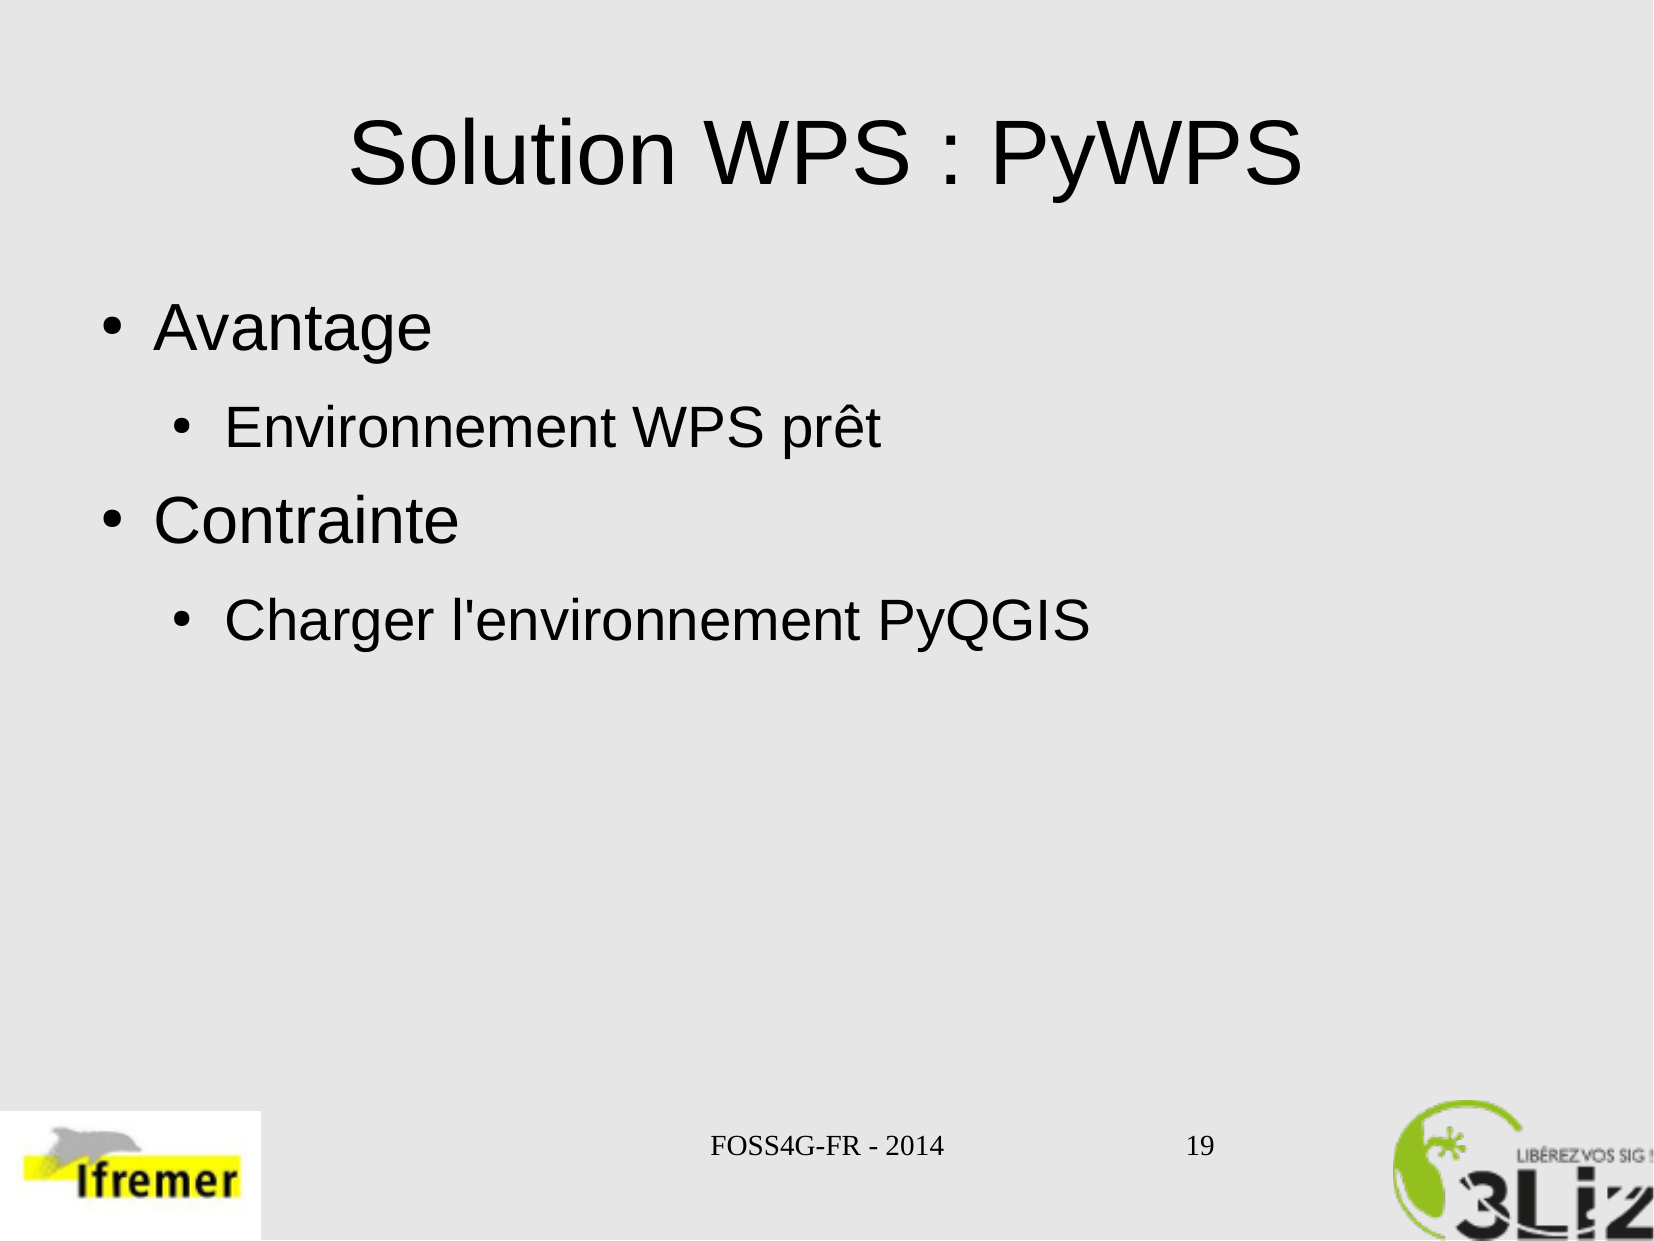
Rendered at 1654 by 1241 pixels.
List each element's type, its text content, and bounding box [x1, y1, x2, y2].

title Solution WPS : PyWPS [82, 49, 1571, 257]
picture [1393, 1100, 1654, 1241]
list Avantage Environnement WPS prêt Contrainte Charger l'environnement PyQGIS [82, 290, 1571, 1010]
picture [0, 1111, 261, 1241]
